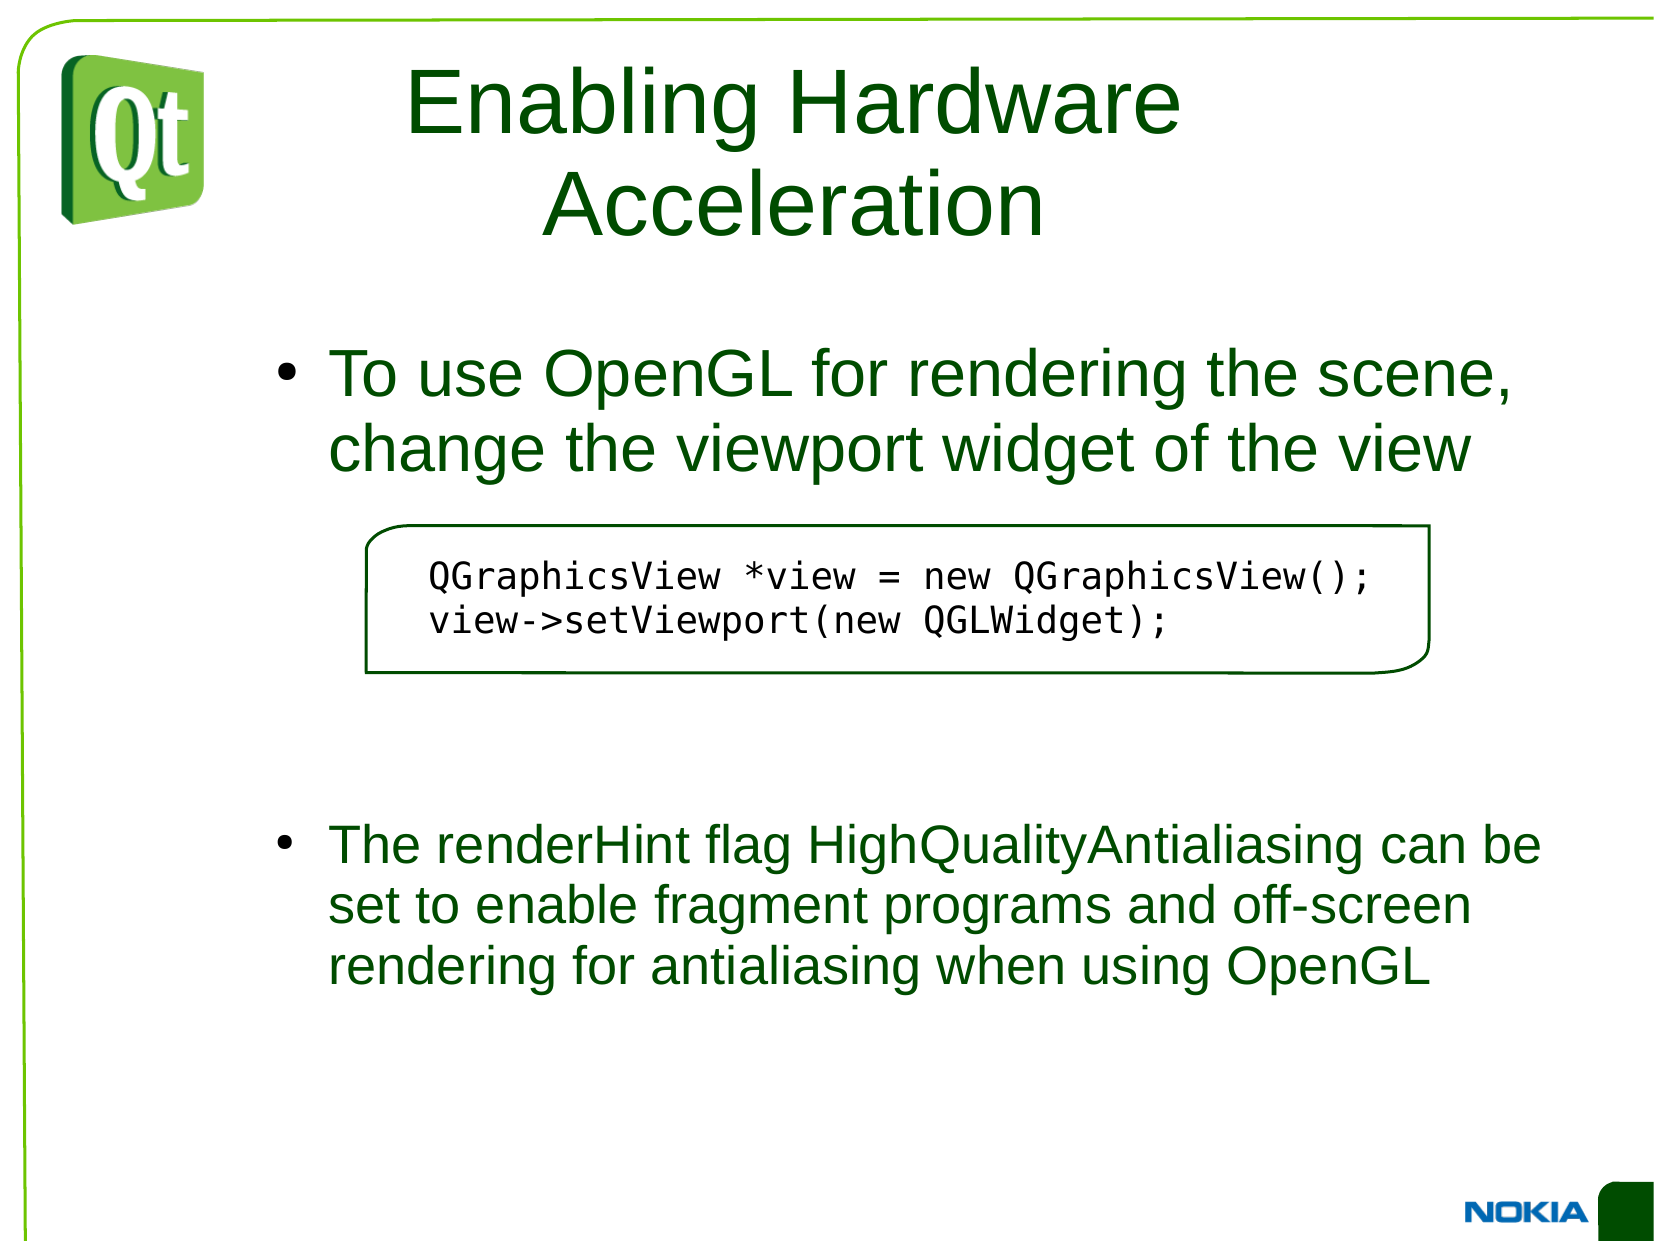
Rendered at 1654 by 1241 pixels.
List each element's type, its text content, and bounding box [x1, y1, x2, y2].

text_box QGraphicsView *view = new QGraphicsView(); view->setViewport(new QGLWidget); [413, 547, 1389, 650]
picture [61, 55, 204, 225]
picture [1465, 1201, 1589, 1223]
title Enabling Hardware Acceleration [257, 50, 1333, 256]
list To use OpenGL for rendering the scene, change the viewport widget of the view The renderHint flag HighQualityAntialiasing can be set to enable fragment programs and off-screen rendering for antialiasing when using OpenGL [257, 336, 1577, 1085]
